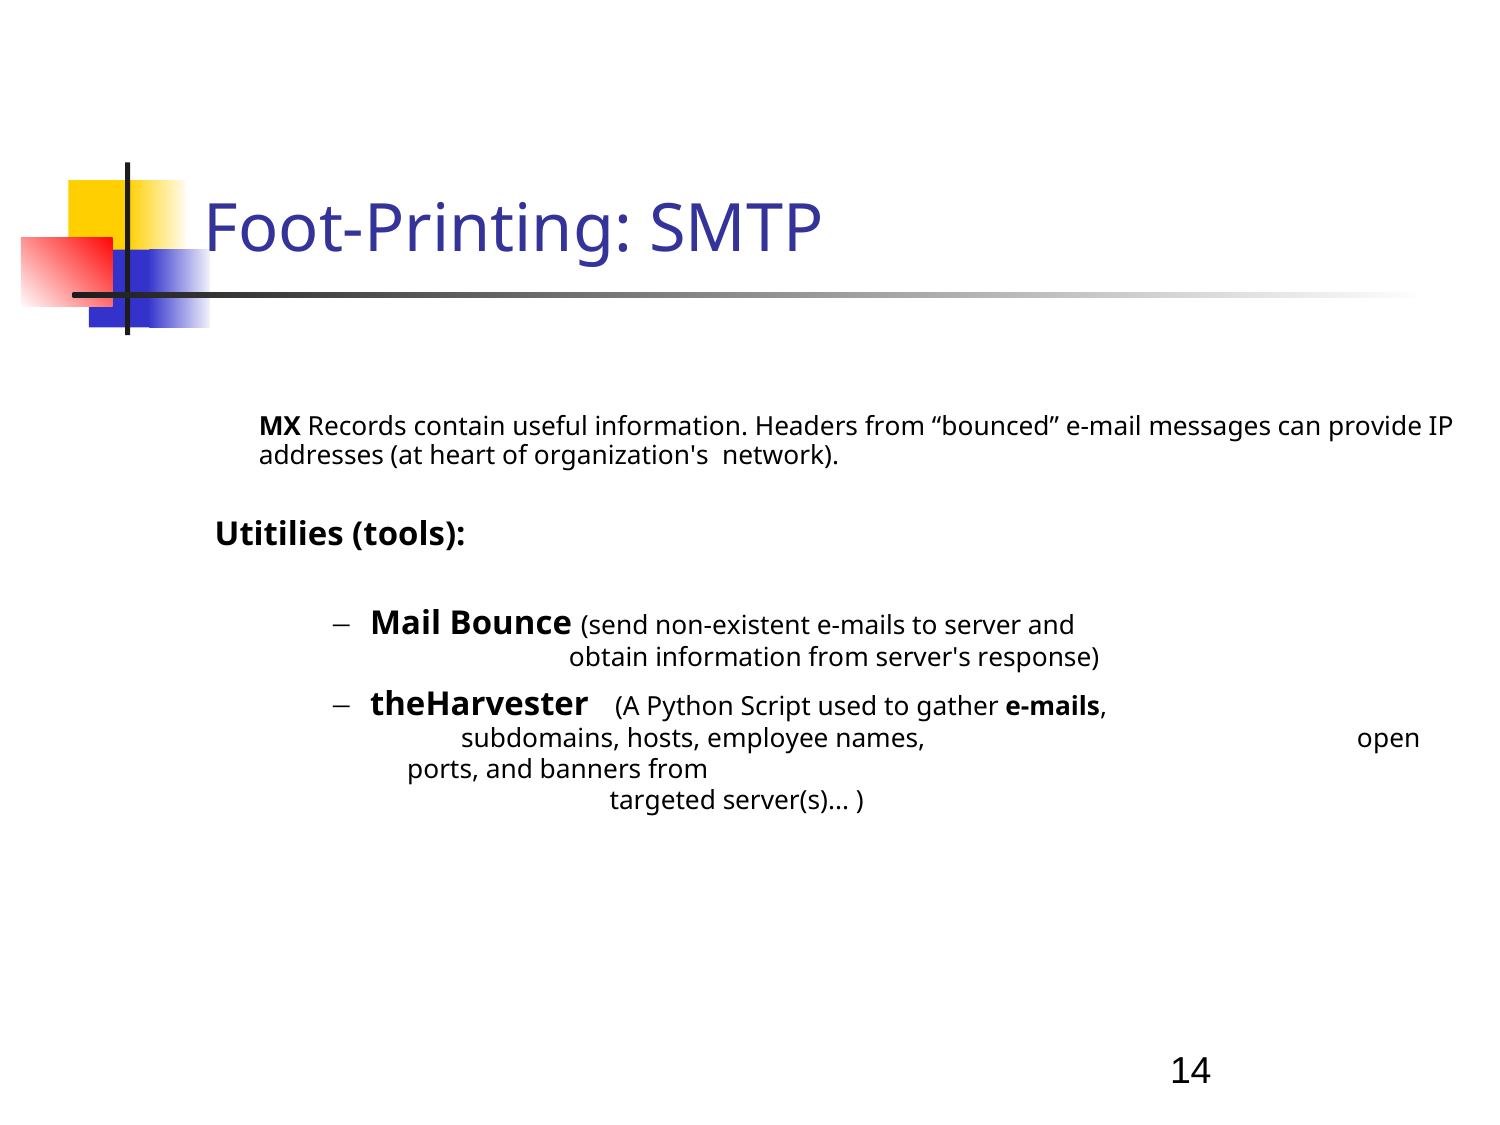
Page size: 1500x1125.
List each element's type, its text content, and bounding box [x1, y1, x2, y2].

list MX Records contain useful information. Headers from “bounced” e-mail messages can provide IP addresses (at heart of organization's network). Utitilies (tools): Mail Bounce (send non-existent e-mails to server and obtain information from server's response) theHarvester (A Python Script used to gather e-mails, subdomains, hosts, employee names, open ports, and banners from targeted server(s)... ) [199, 336, 1475, 1012]
title Foot-Printing: SMTP [188, 35, 1468, 276]
